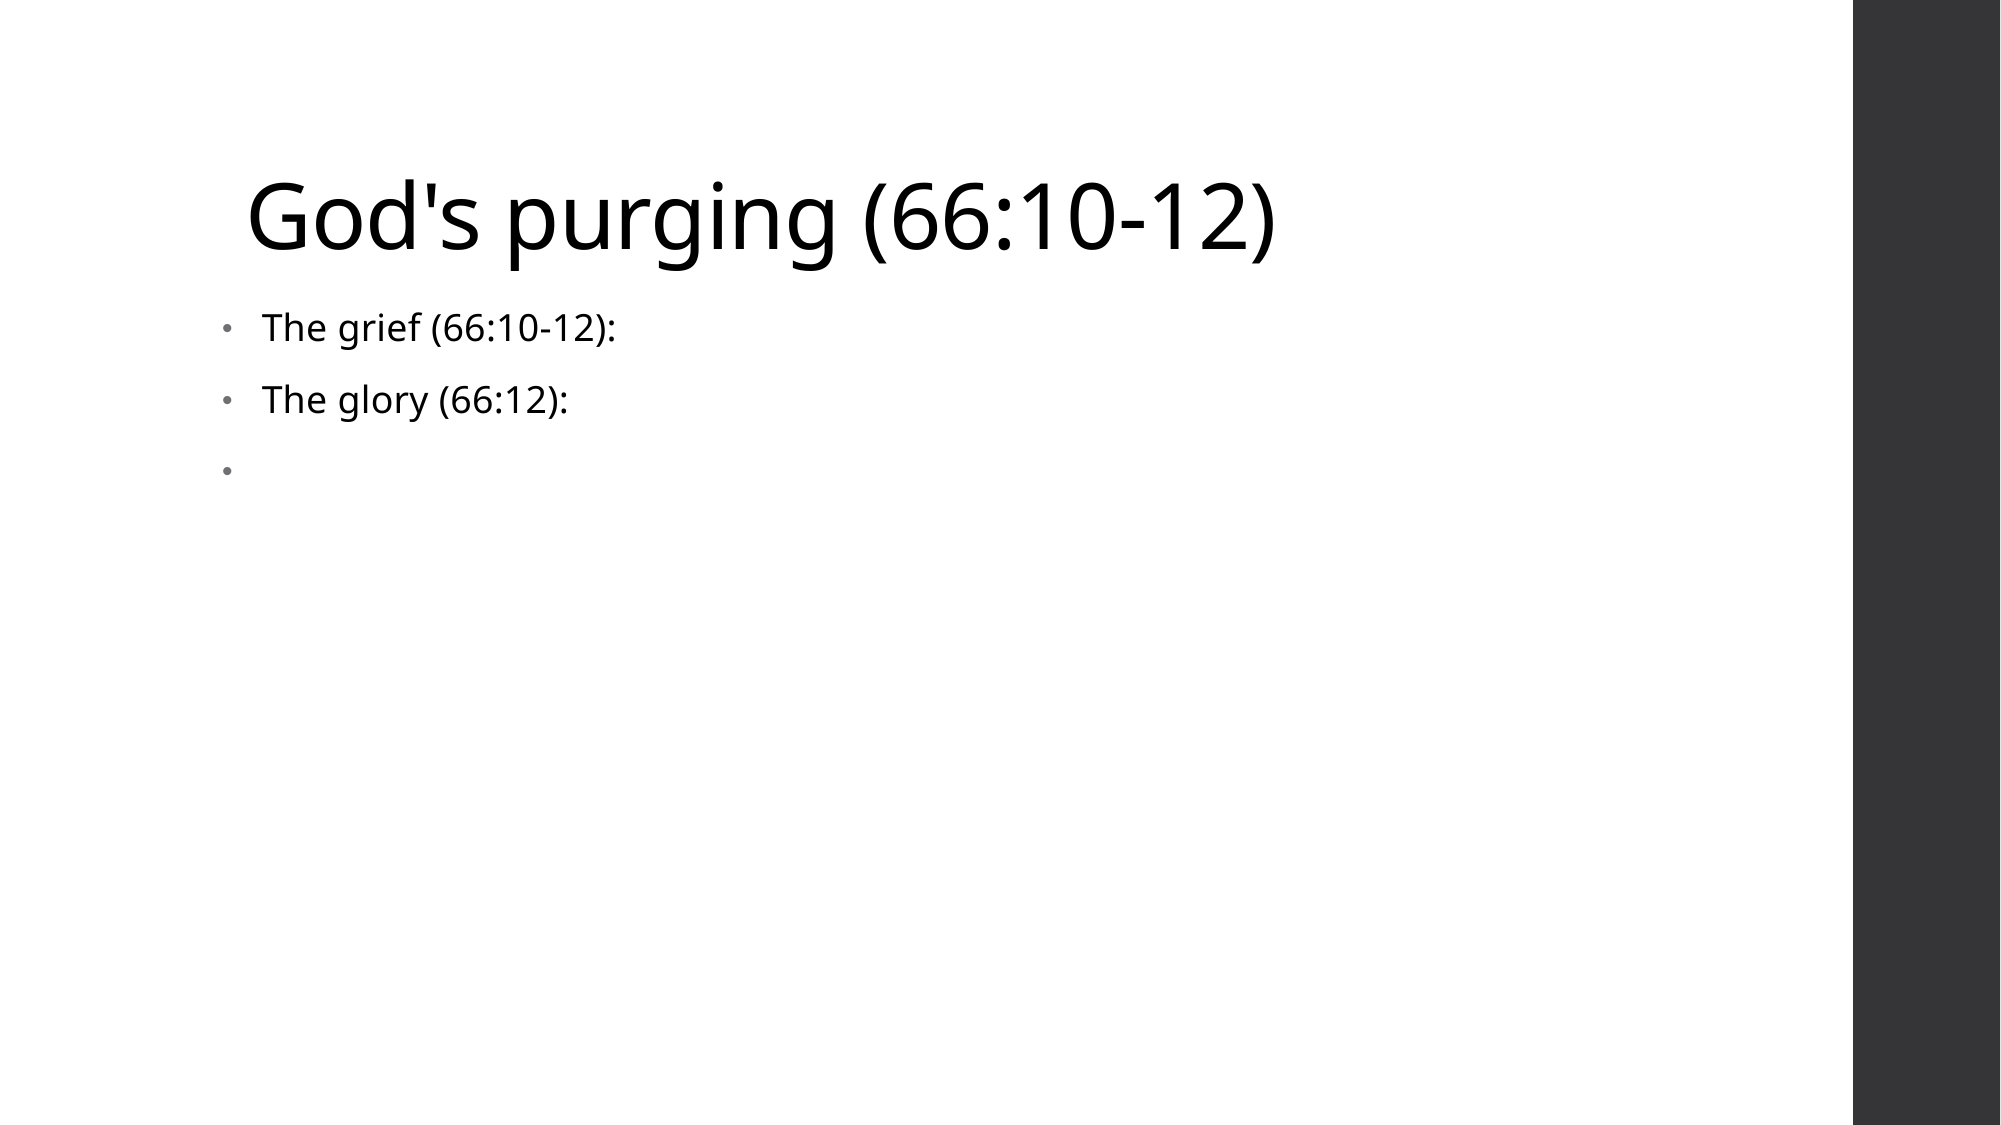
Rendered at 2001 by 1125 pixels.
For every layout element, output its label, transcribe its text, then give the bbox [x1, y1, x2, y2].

list The grief (66:10-12): The glory (66:12): [206, 299, 1617, 1014]
title God's purging (66:10-12) [206, 60, 1797, 278]
